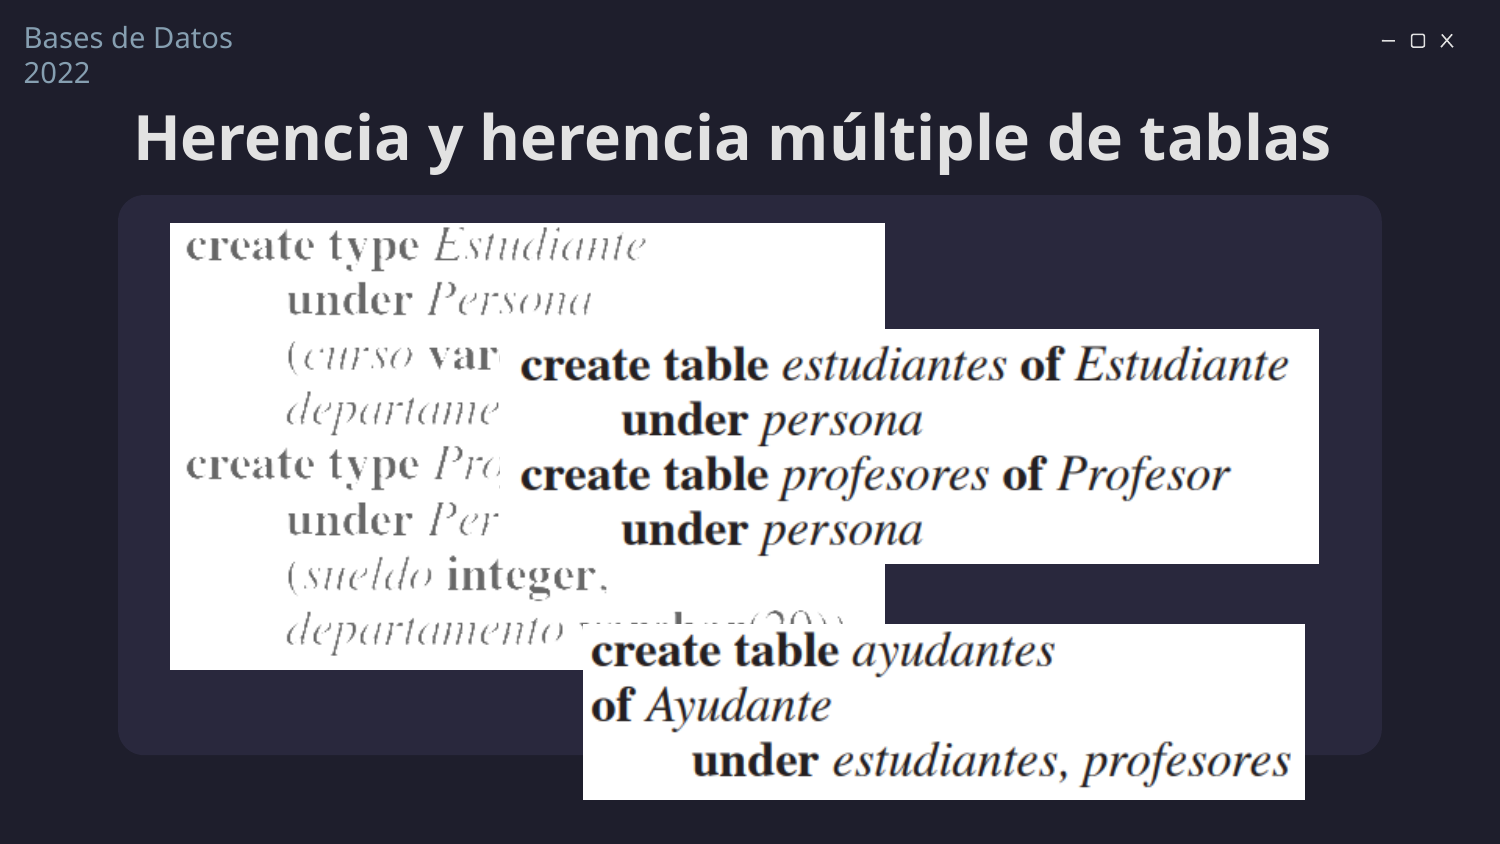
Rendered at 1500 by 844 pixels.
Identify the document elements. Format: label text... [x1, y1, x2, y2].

title Herencia y herencia múltiple de tablas [118, 88, 1382, 183]
picture [170, 223, 1319, 800]
